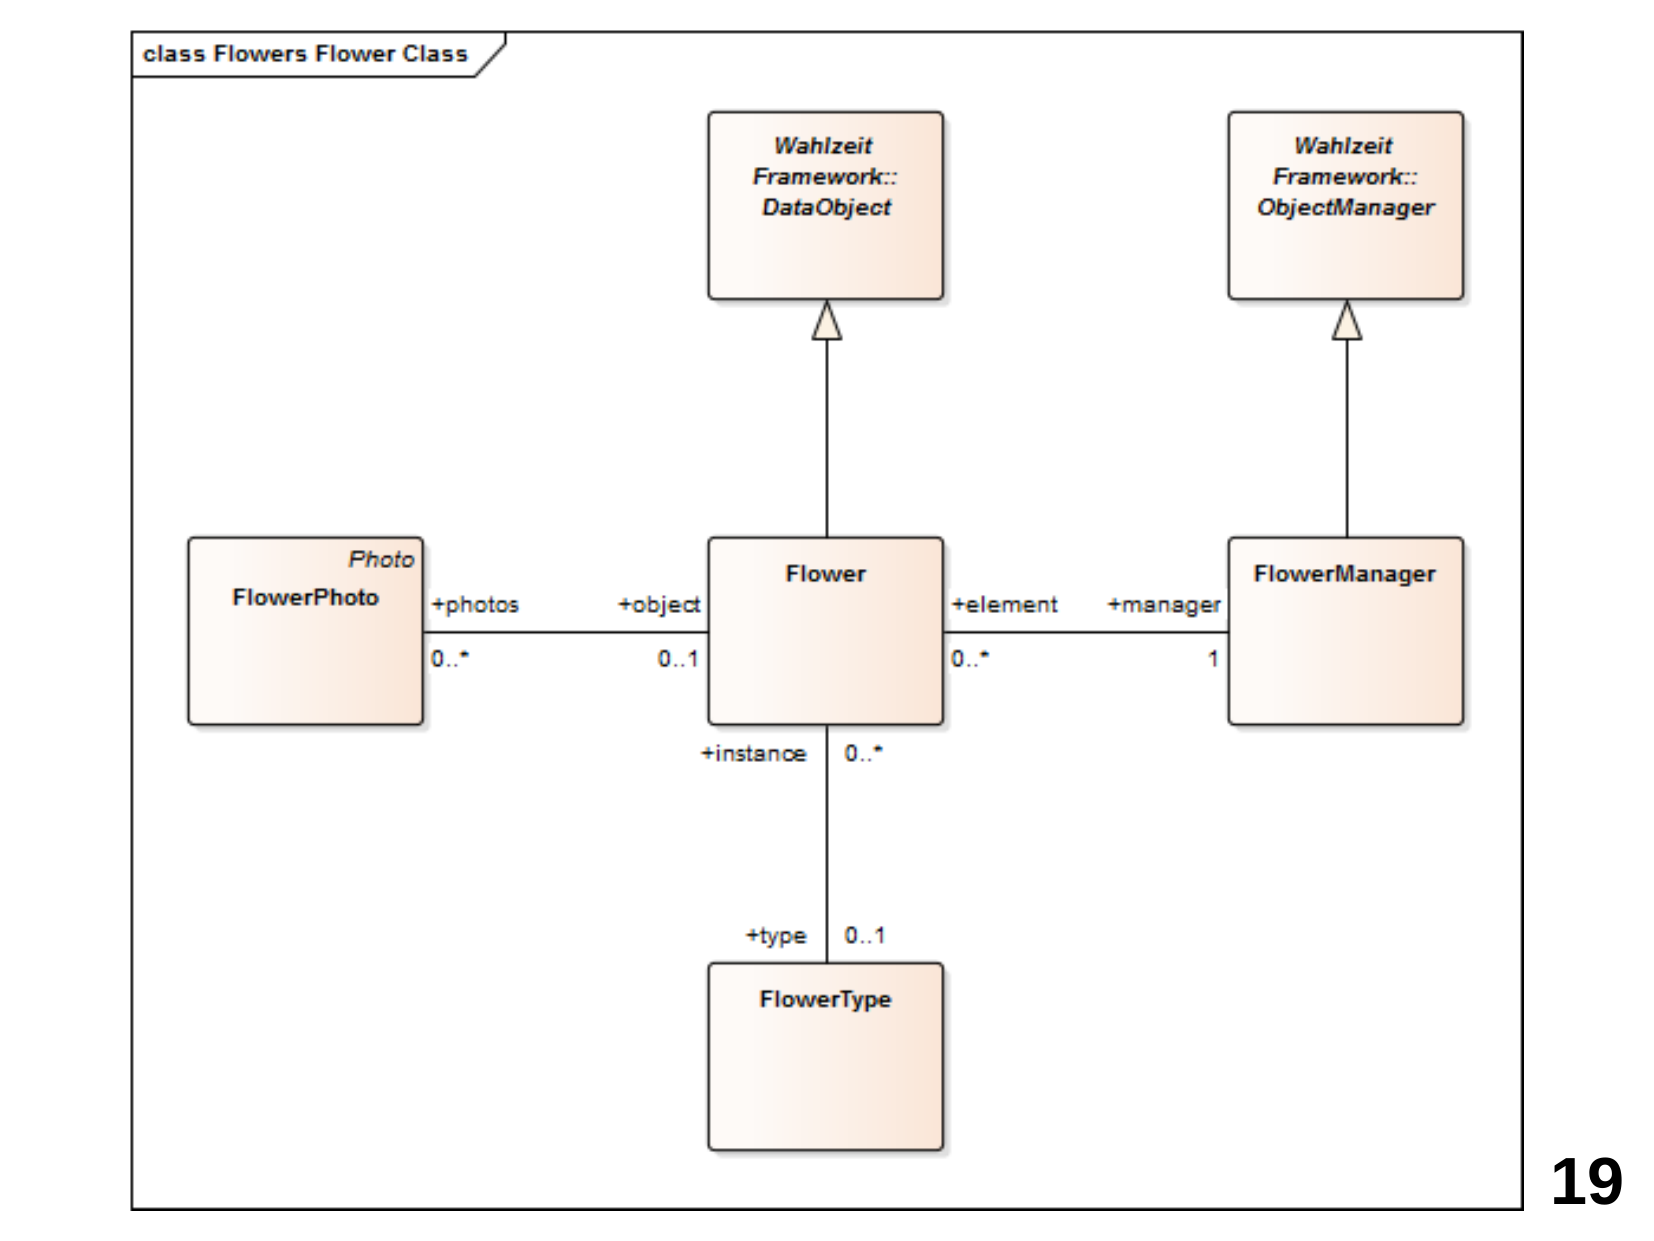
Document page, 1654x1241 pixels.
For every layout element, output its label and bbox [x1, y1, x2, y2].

picture [129, 29, 1524, 1211]
